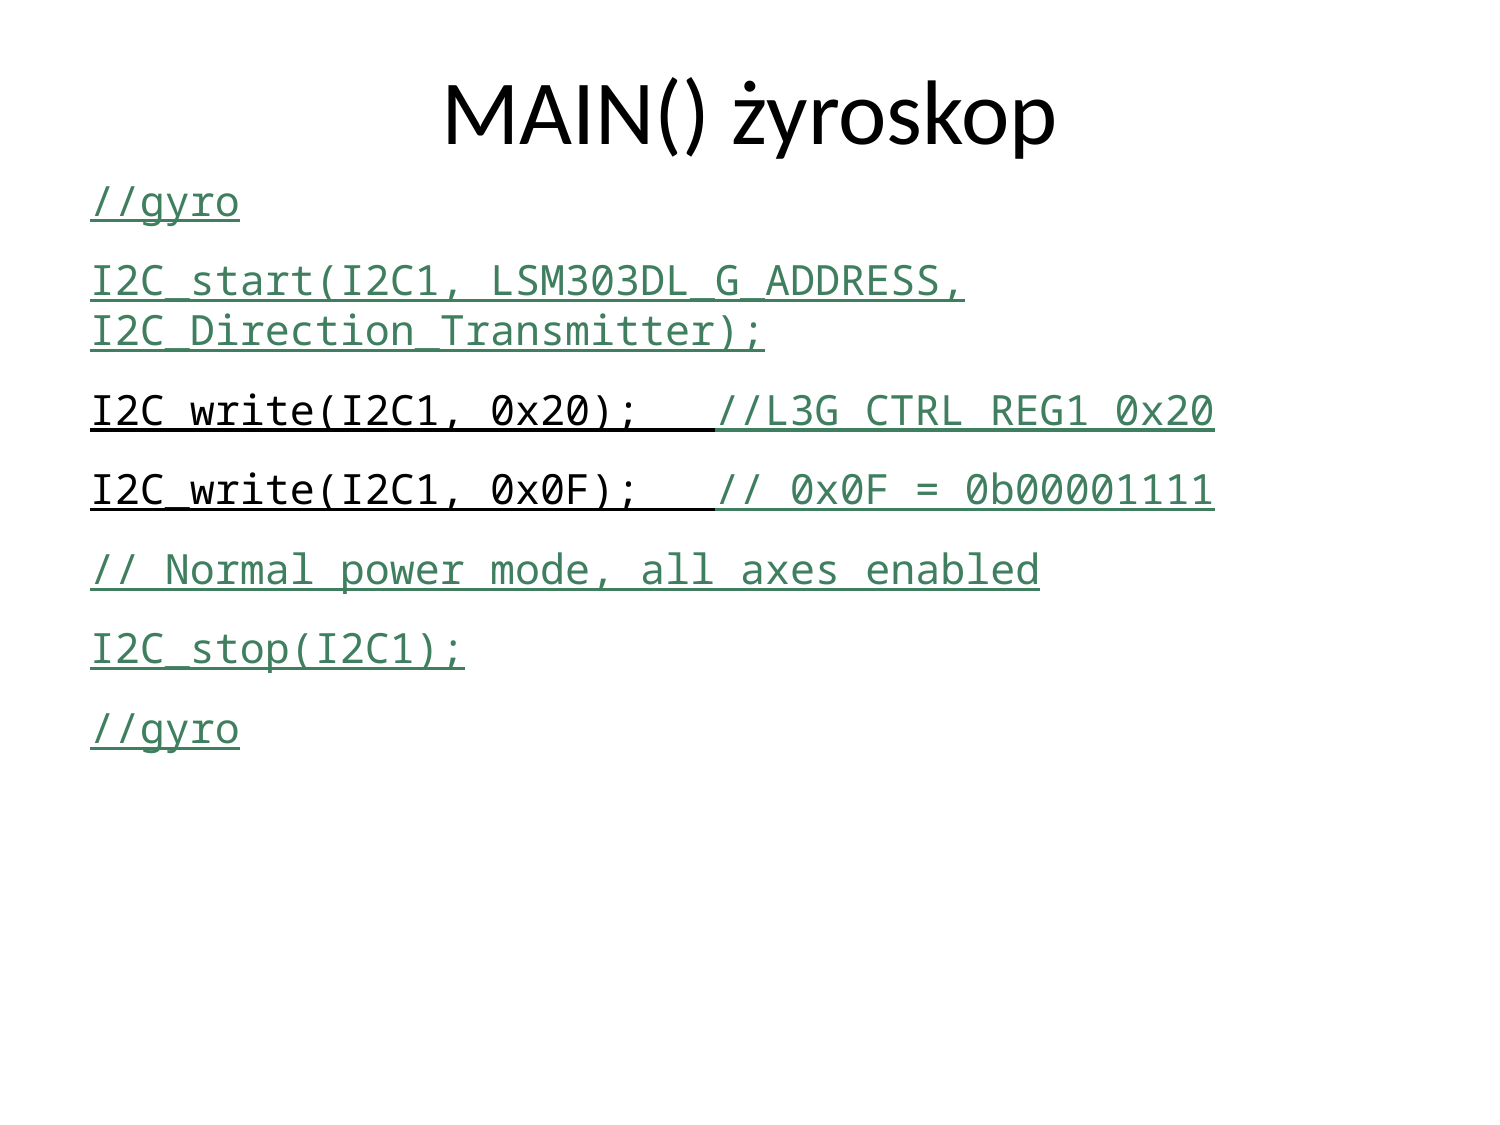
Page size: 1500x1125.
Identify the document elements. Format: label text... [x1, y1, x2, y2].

title MAIN() żyroskop [75, 45, 1425, 167]
list //gyro I2C_start(I2C1, LSM303DL_G_ADDRESS, I2C_Direction_Transmitter); I2C_write(I2C1, 0x20); //L3G_CTRL_REG1 0x20 I2C_write(I2C1, 0x0F); // 0x0F = 0b00001111 // Normal power mode, all axes enabled I2C_stop(I2C1); //gyro [75, 167, 1425, 910]
